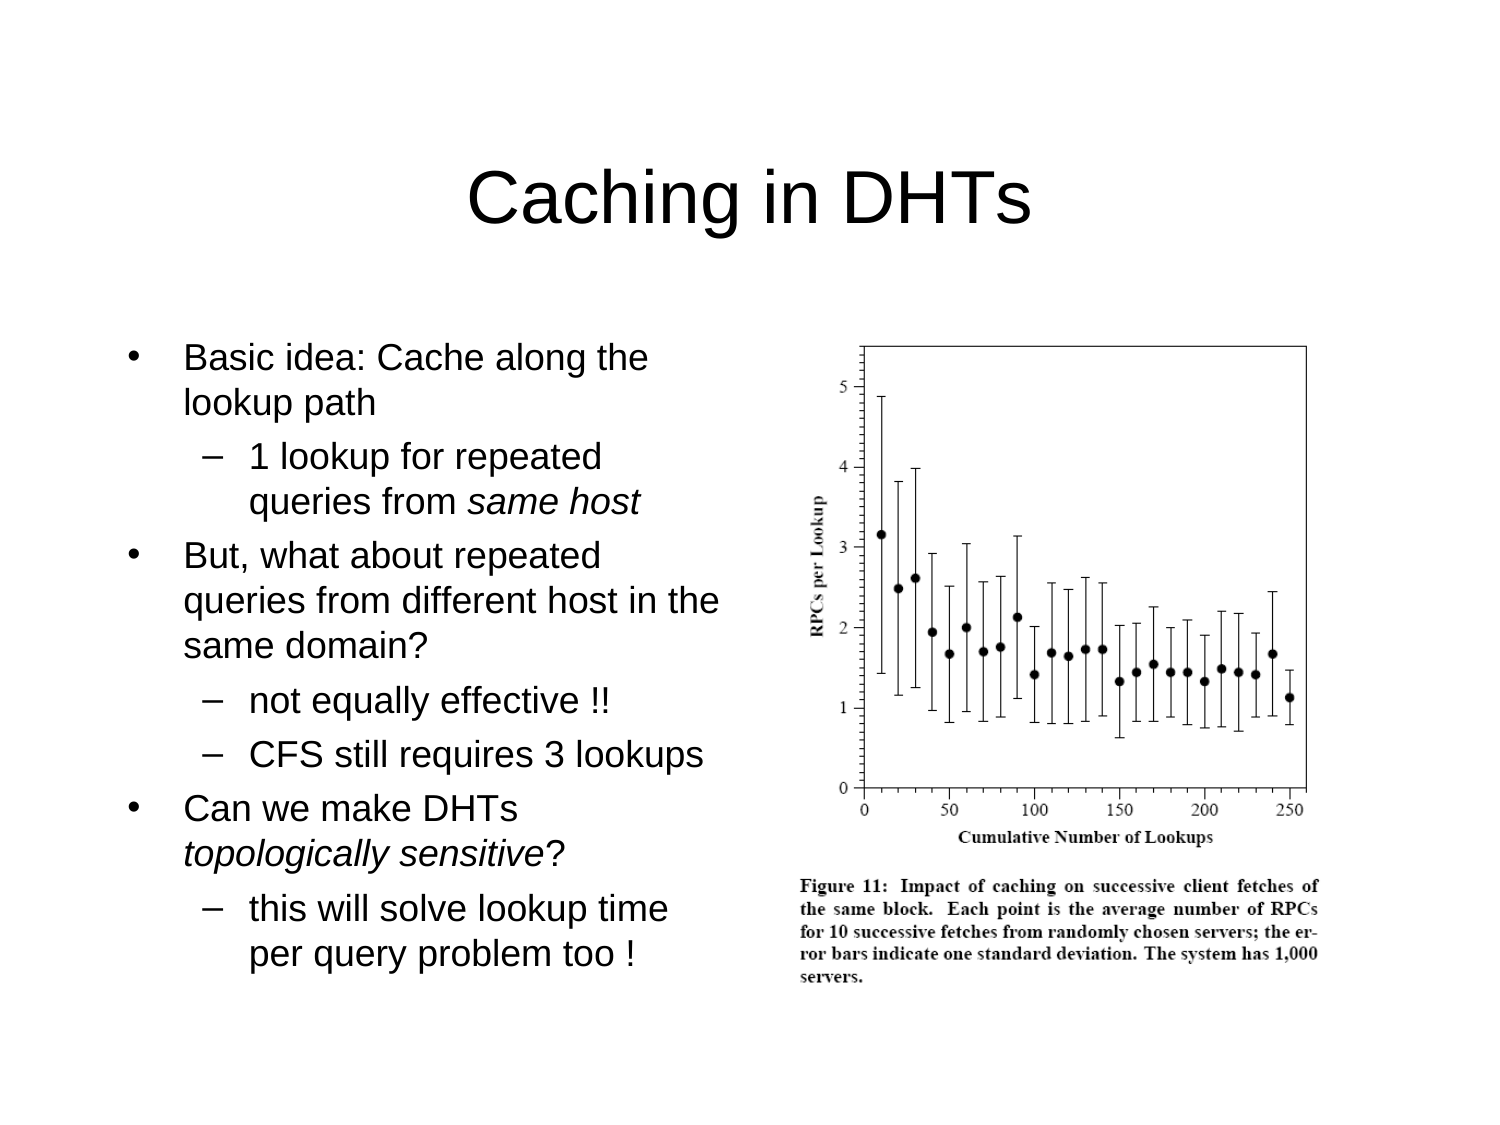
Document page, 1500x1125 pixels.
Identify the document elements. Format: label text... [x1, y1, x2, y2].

list Basic idea: Cache along the lookup path 1 lookup for repeated queries from same host But, what about repeated queries from different host in the same domain? not equally effective !! CFS still requires 3 lookups Can we make DHTs topologically sensitive? this will solve lookup time per query problem too ! [112, 324, 738, 1000]
picture [783, 324, 1367, 1000]
title Caching in DHTs [112, 99, 1388, 288]
